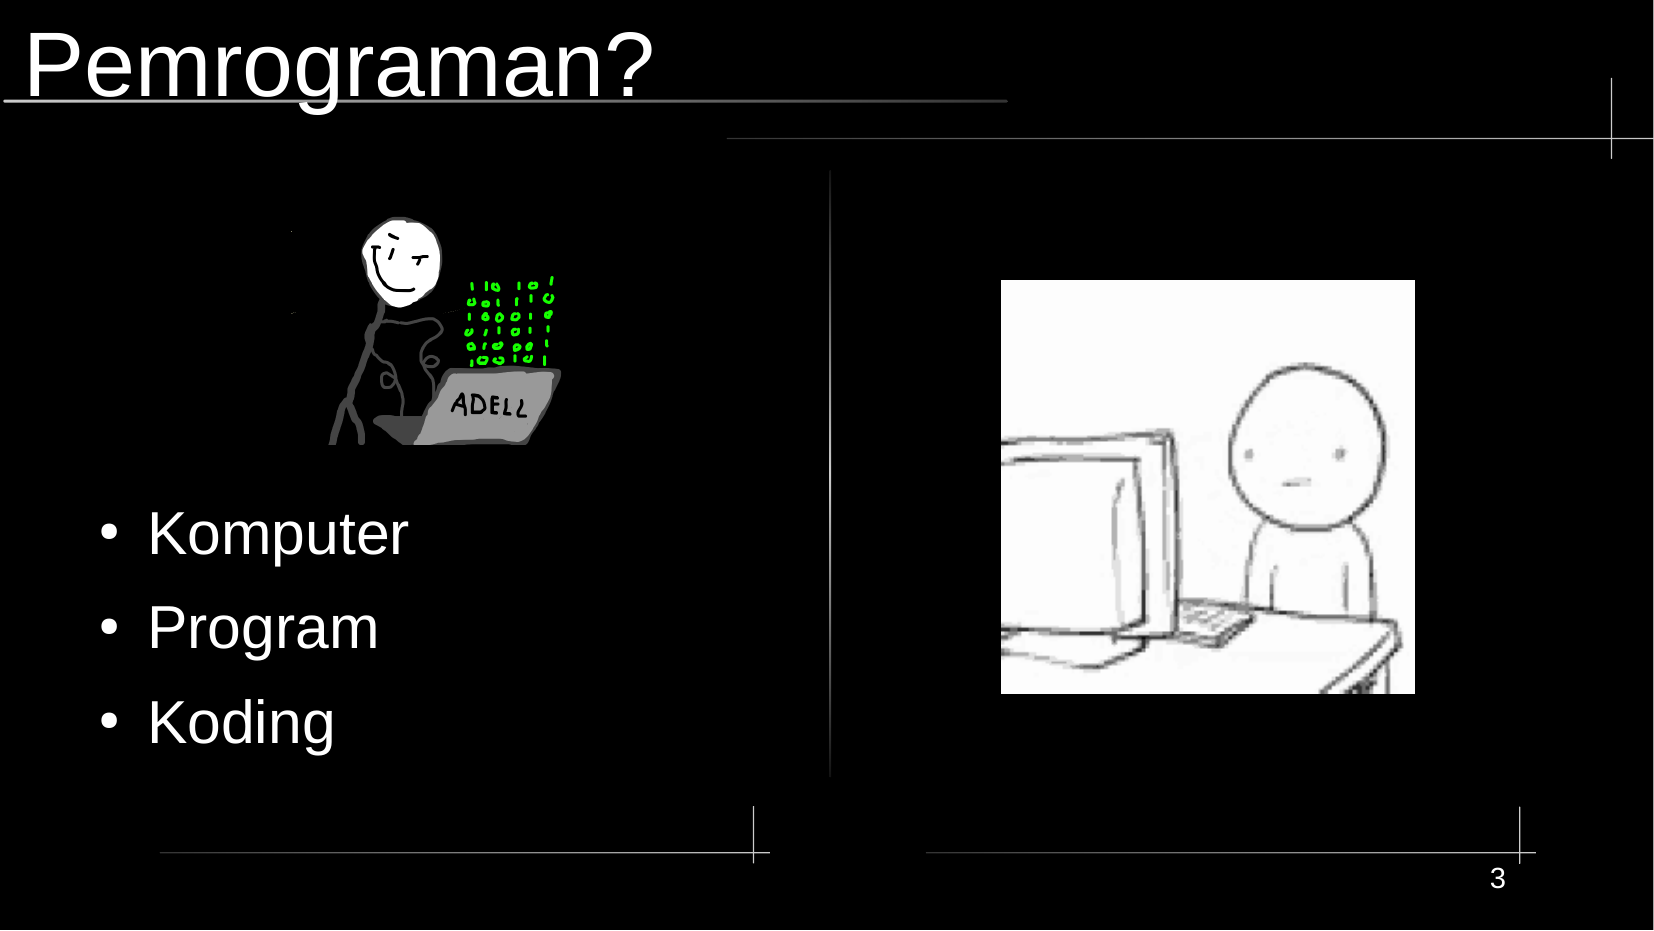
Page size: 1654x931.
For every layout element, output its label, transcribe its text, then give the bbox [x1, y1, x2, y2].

picture [291, 187, 601, 445]
picture [1001, 280, 1415, 694]
list Komputer Program Koding [82, 499, 809, 757]
title Pemrograman? [23, 11, 1589, 119]
